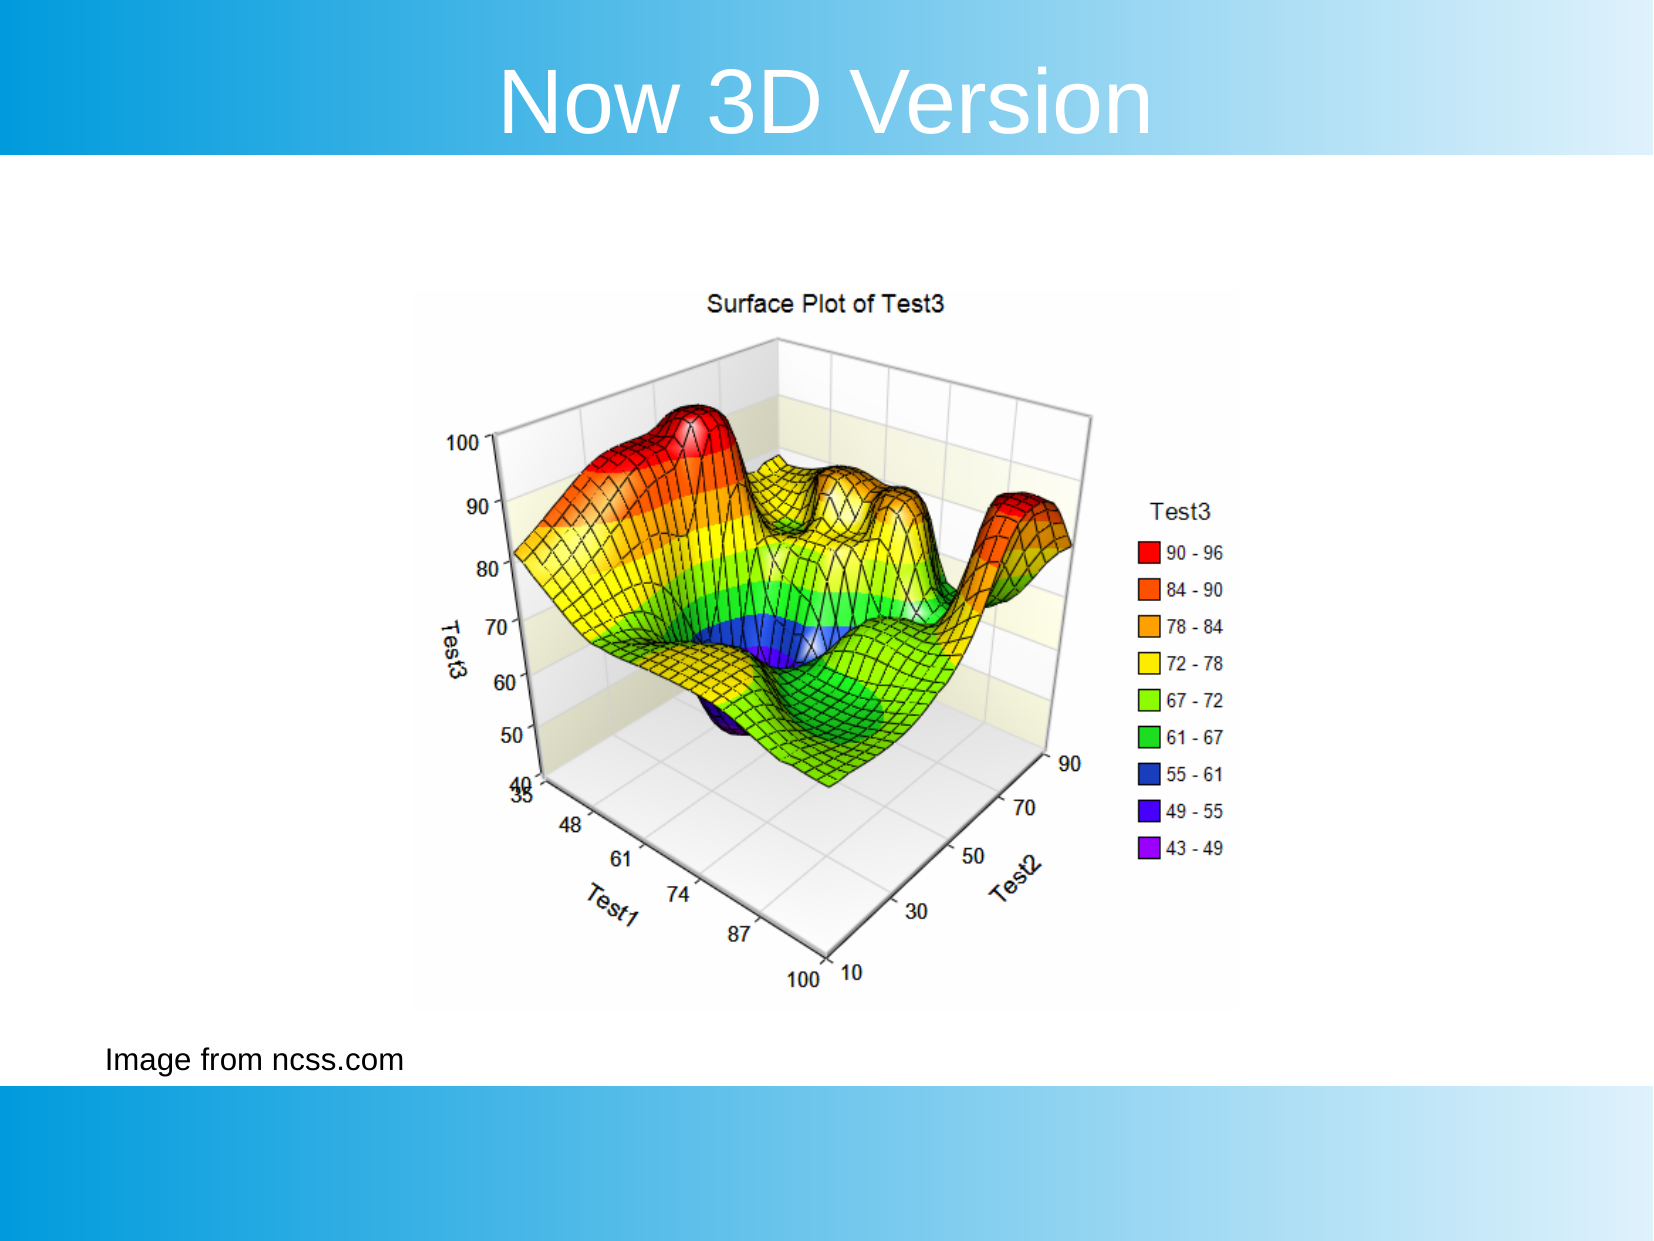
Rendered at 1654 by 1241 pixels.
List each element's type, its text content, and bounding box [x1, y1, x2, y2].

title Now 3D Version [82, 49, 1571, 155]
text_box Image from ncss.com [90, 1035, 420, 1085]
picture [414, 290, 1239, 1010]
